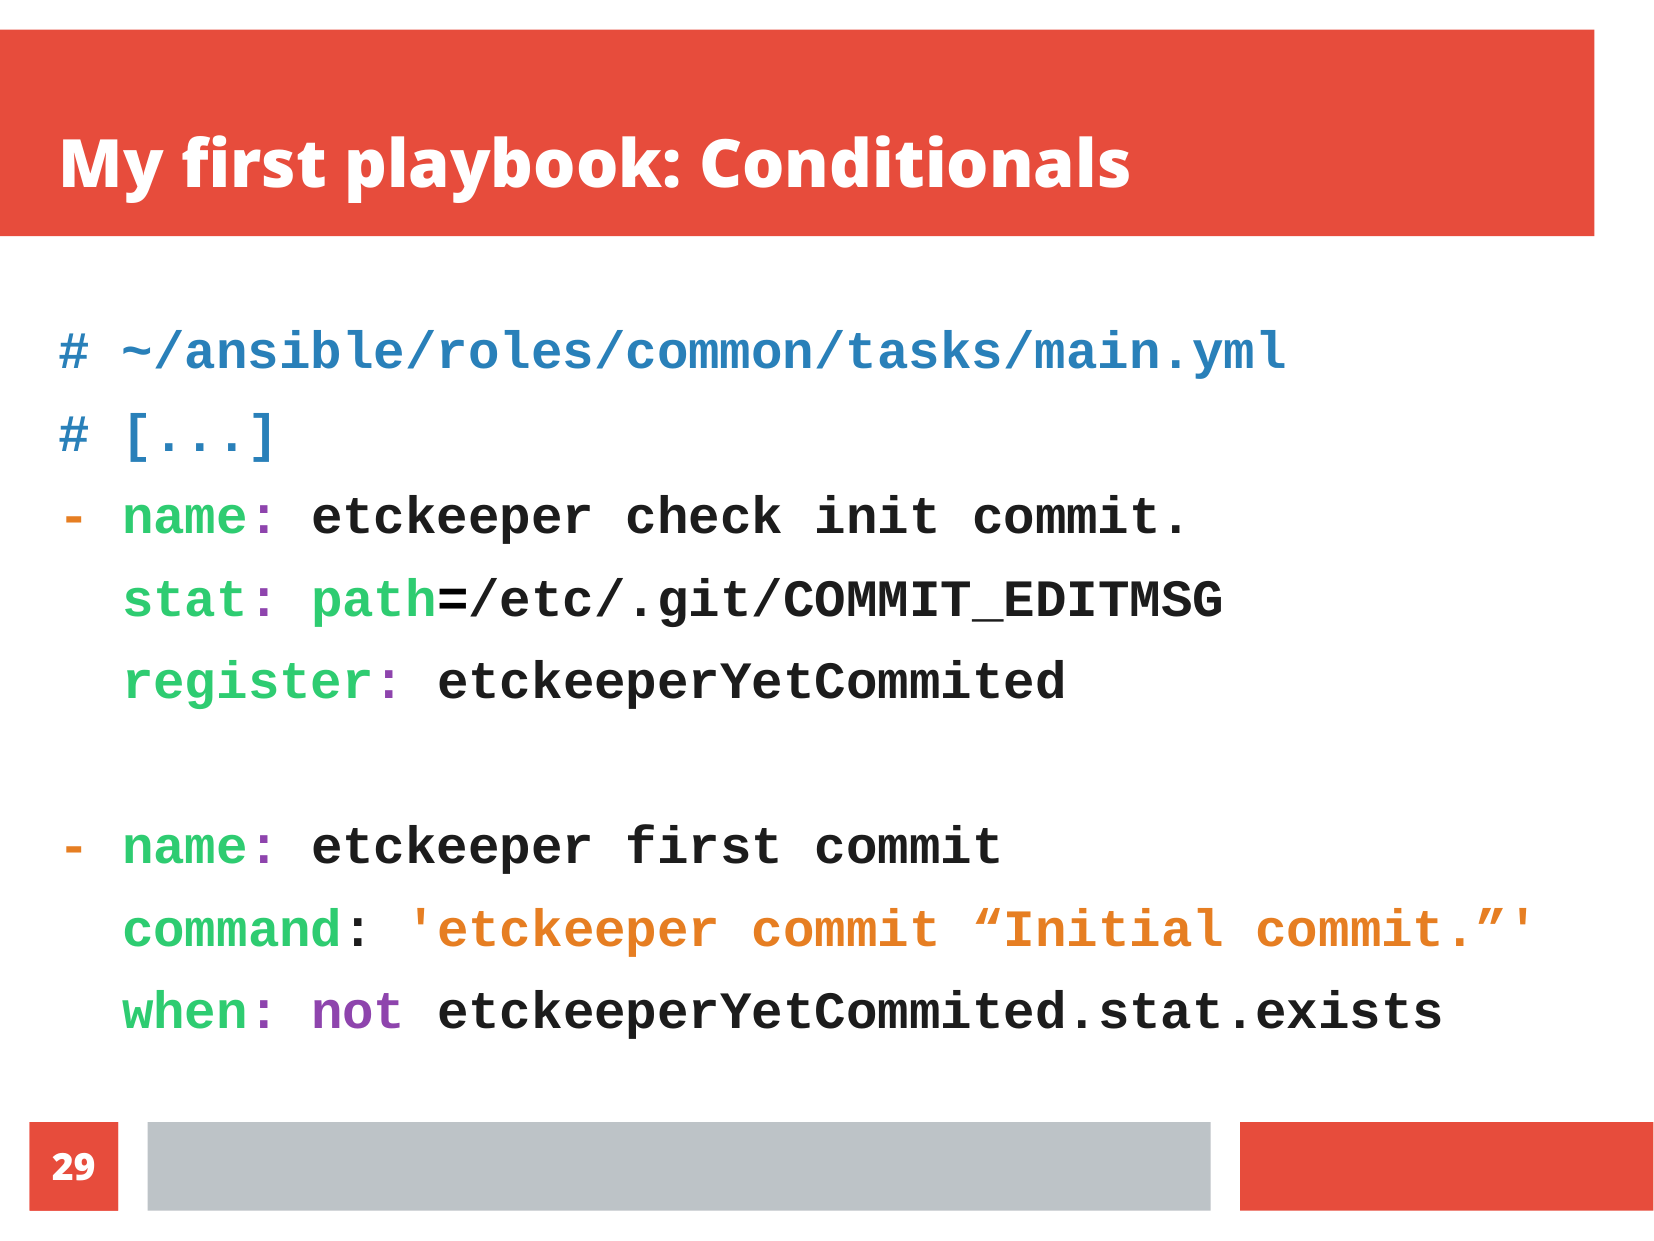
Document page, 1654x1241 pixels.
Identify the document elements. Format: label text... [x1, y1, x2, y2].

title My first playbook: Conditionals [59, 59, 1595, 207]
list # ~/ansible/roles/common/tasks/main.yml # [...] - name: etckeeper check init commit. stat: path=/etc/.git/COMMIT_EDITMSG register: etckeeperYetCommited - name: etckeeper first commit command: 'etckeeper commit “Initial commit.”' when: not etckeeperYetCommited.stat.exists [59, 324, 1565, 1093]
